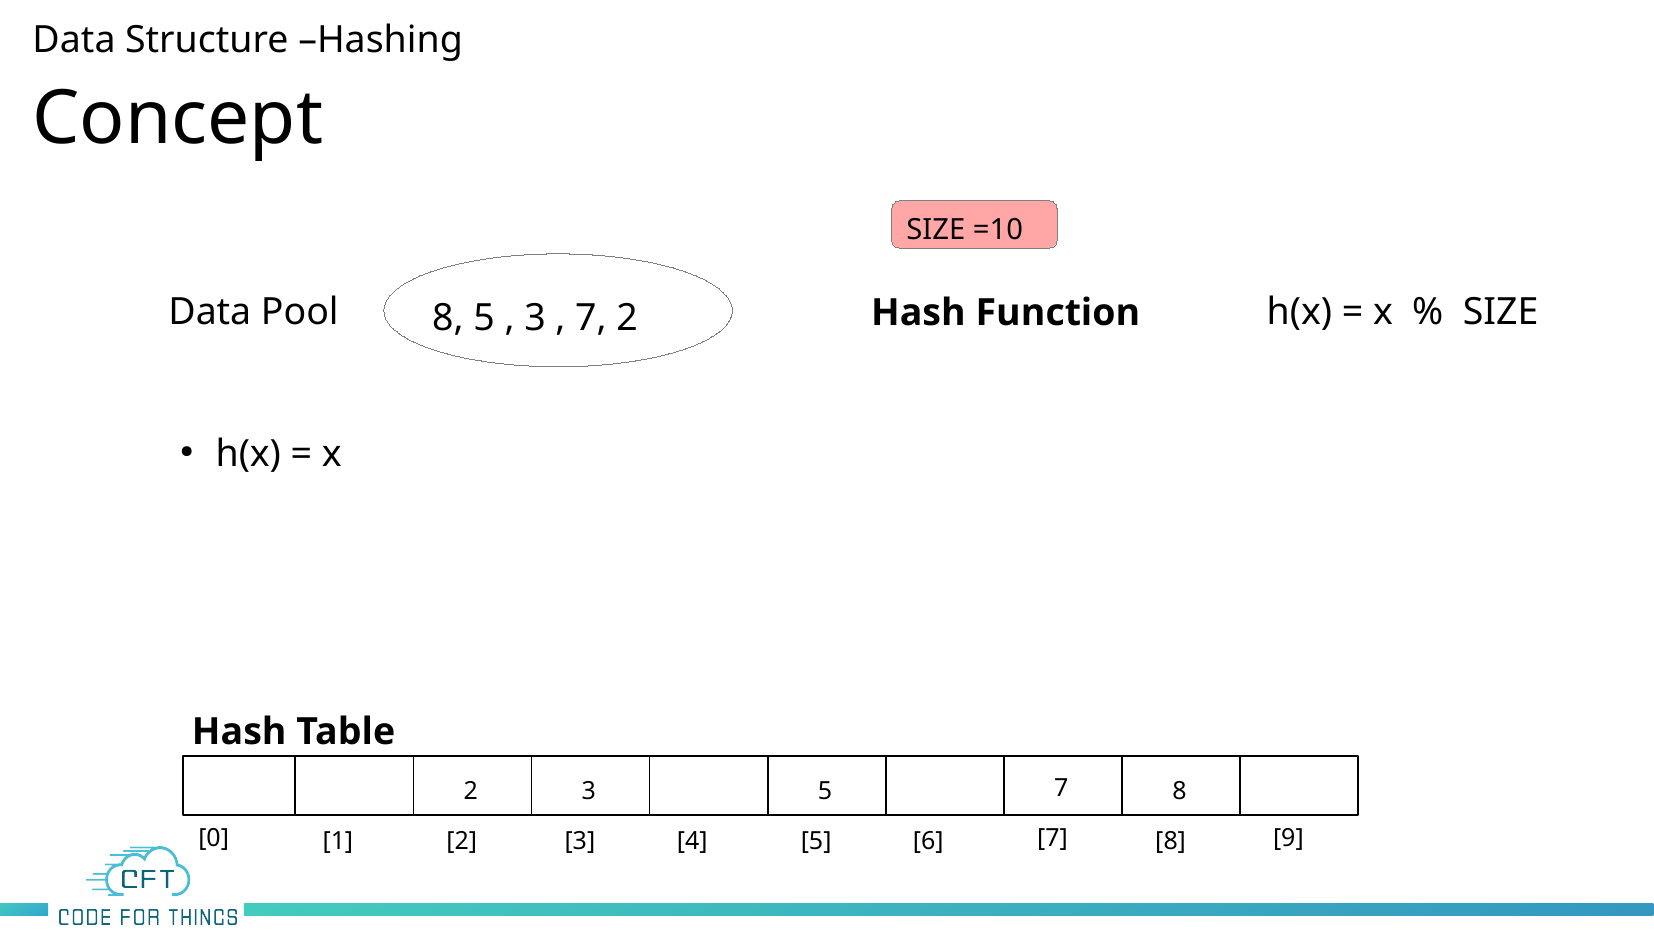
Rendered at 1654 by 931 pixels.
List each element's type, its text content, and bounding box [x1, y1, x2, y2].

text_box 8, 5 , 3 , 7, 2 [402, 283, 709, 342]
text_box 2 [448, 764, 495, 810]
text_box [5] [779, 814, 880, 860]
text_box [2] [425, 814, 526, 860]
text_box SIZE =10 [891, 200, 1058, 250]
text_box [8] [1133, 814, 1235, 860]
text_box [4] [655, 814, 756, 860]
text_box 7 [1039, 762, 1087, 807]
picture [59, 846, 237, 925]
text_box [1] [301, 814, 402, 860]
text_box [6] [891, 814, 993, 860]
text_box [3] [543, 814, 644, 860]
text_box 5 [803, 764, 851, 810]
text_box [7] [1015, 812, 1117, 857]
text_box [413, 342, 703, 367]
text_box h(x) = x [165, 419, 532, 485]
text_box [405, 253, 733, 339]
text_box Hash Function [820, 278, 1216, 337]
text_box [0] [177, 812, 278, 857]
text_box h(x) = x % SIZE [1216, 277, 1630, 343]
text_box [9] [1251, 812, 1353, 857]
text_box Data Pool [118, 276, 402, 342]
text_box 8 [1157, 764, 1205, 810]
text_box Hash Table [141, 696, 461, 756]
title Data Structure –Hashing Concept [32, 12, 1184, 166]
text_box 3 [566, 764, 613, 810]
text_box [183, 755, 1359, 815]
